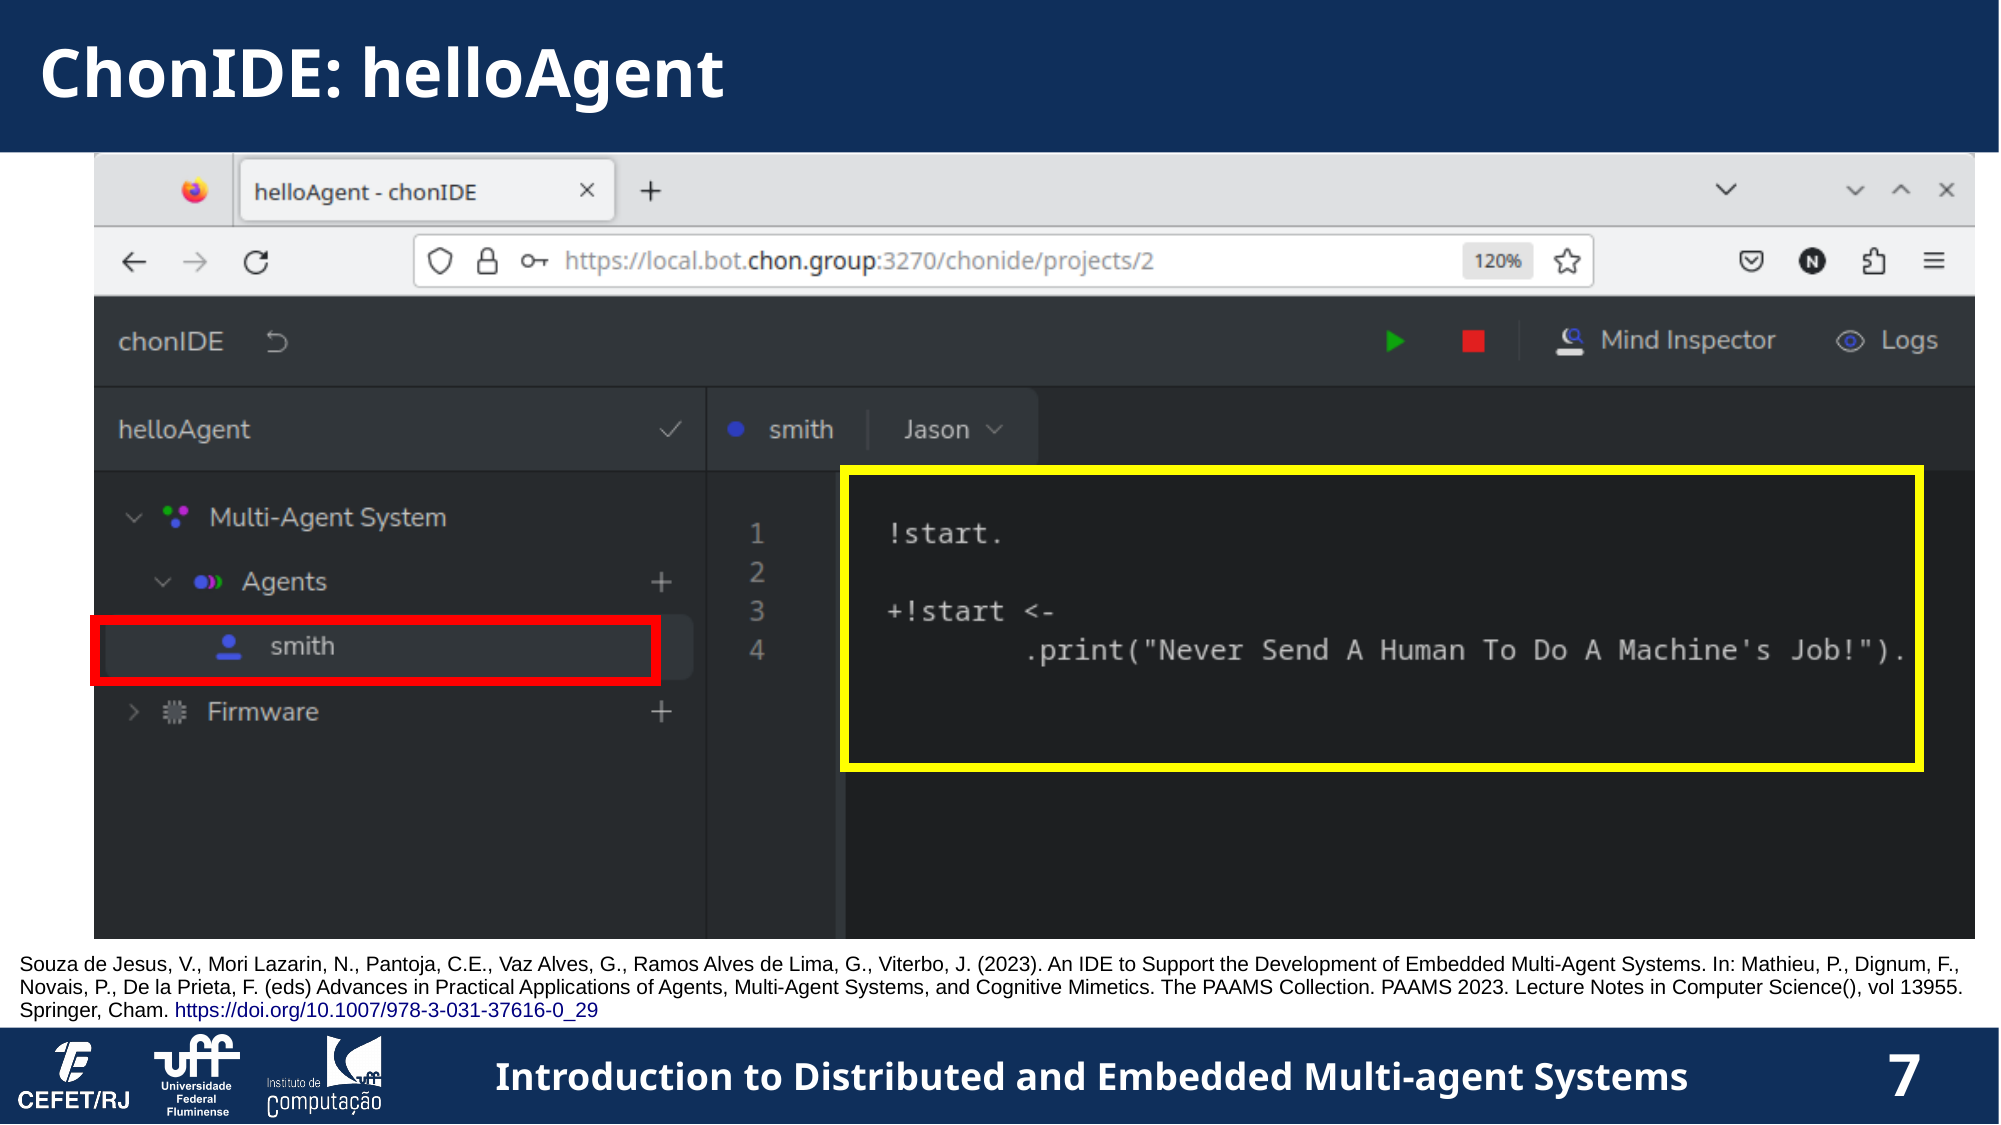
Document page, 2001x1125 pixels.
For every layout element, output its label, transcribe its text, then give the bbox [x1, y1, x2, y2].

picture [100, 625, 651, 677]
picture [153, 1033, 241, 1121]
text_box ChonIDE: helloAgent [25, 23, 1998, 116]
picture [18, 1030, 129, 1125]
text_box Souza de Jesus, V., Mori Lazarin, N., Pantoja, C.E., Vaz Alves, G., Ramos Alves de Lima, G., Viterbo, J. (2023). An IDE to Support the Development of Embedded Multi-Agent Systems. In: Mathieu, P., Dignum, F., Novais, P., De la Prieta, F. (eds) Advances in Practical Applications of Agents, Multi-Agent Systems, and Cognitive Mimetics. The PAAMS Collection. PAAMS 2023. Lecture Notes in Computer Science(), vol 13955. Springer, Cham. https://doi.org/10.1007/978-3-031-37616-0_29 [4, 944, 1979, 1030]
picture [94, 153, 1975, 939]
picture [265, 1033, 383, 1118]
